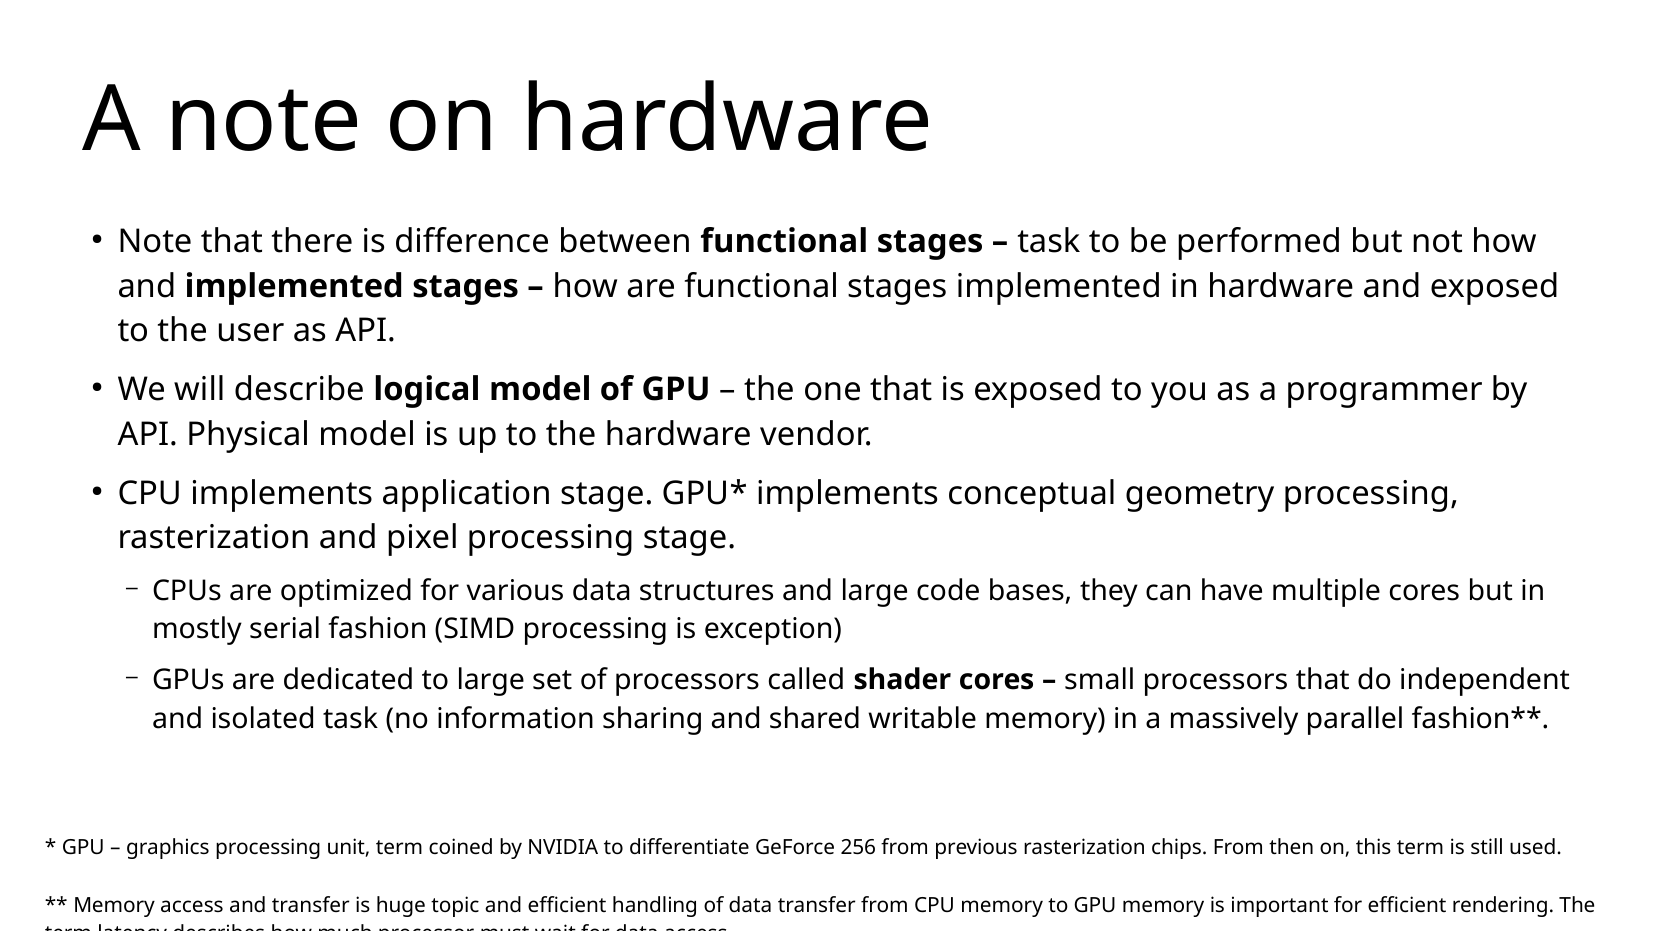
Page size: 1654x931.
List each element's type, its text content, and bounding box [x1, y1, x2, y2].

title A note on hardware [82, 37, 1571, 193]
text_box * GPU – graphics processing unit, term coined by NVIDIA to differentiate GeForce 256 from previous rasterization chips. From then on, this term is still used. ** Memory access and transfer is huge topic and efficient handling of data transfer from CPU memory to GPU memory is important for efficient rendering. The term latency describes how much processor must wait for data access. [30, 825, 1621, 931]
list Note that there is difference between functional stages – task to be performed but not how and implemented stages – how are functional stages implemented in hardware and exposed to the user as API. We will describe logical model of GPU – the one that is exposed to you as a programmer by API. Physical model is up to the hardware vendor. CPU implements application stage. GPU* implements conceptual geometry processing, rasterization and pixel processing stage. CPUs are optimized for various data structures and large code bases, they can have multiple cores but in mostly serial fashion (SIMD processing is exception) GPUs are dedicated to large set of processors called shader cores – small processors that do independent and isolated task (no information sharing and shared writable memory) in a massively parallel fashion**. [82, 217, 1571, 758]
